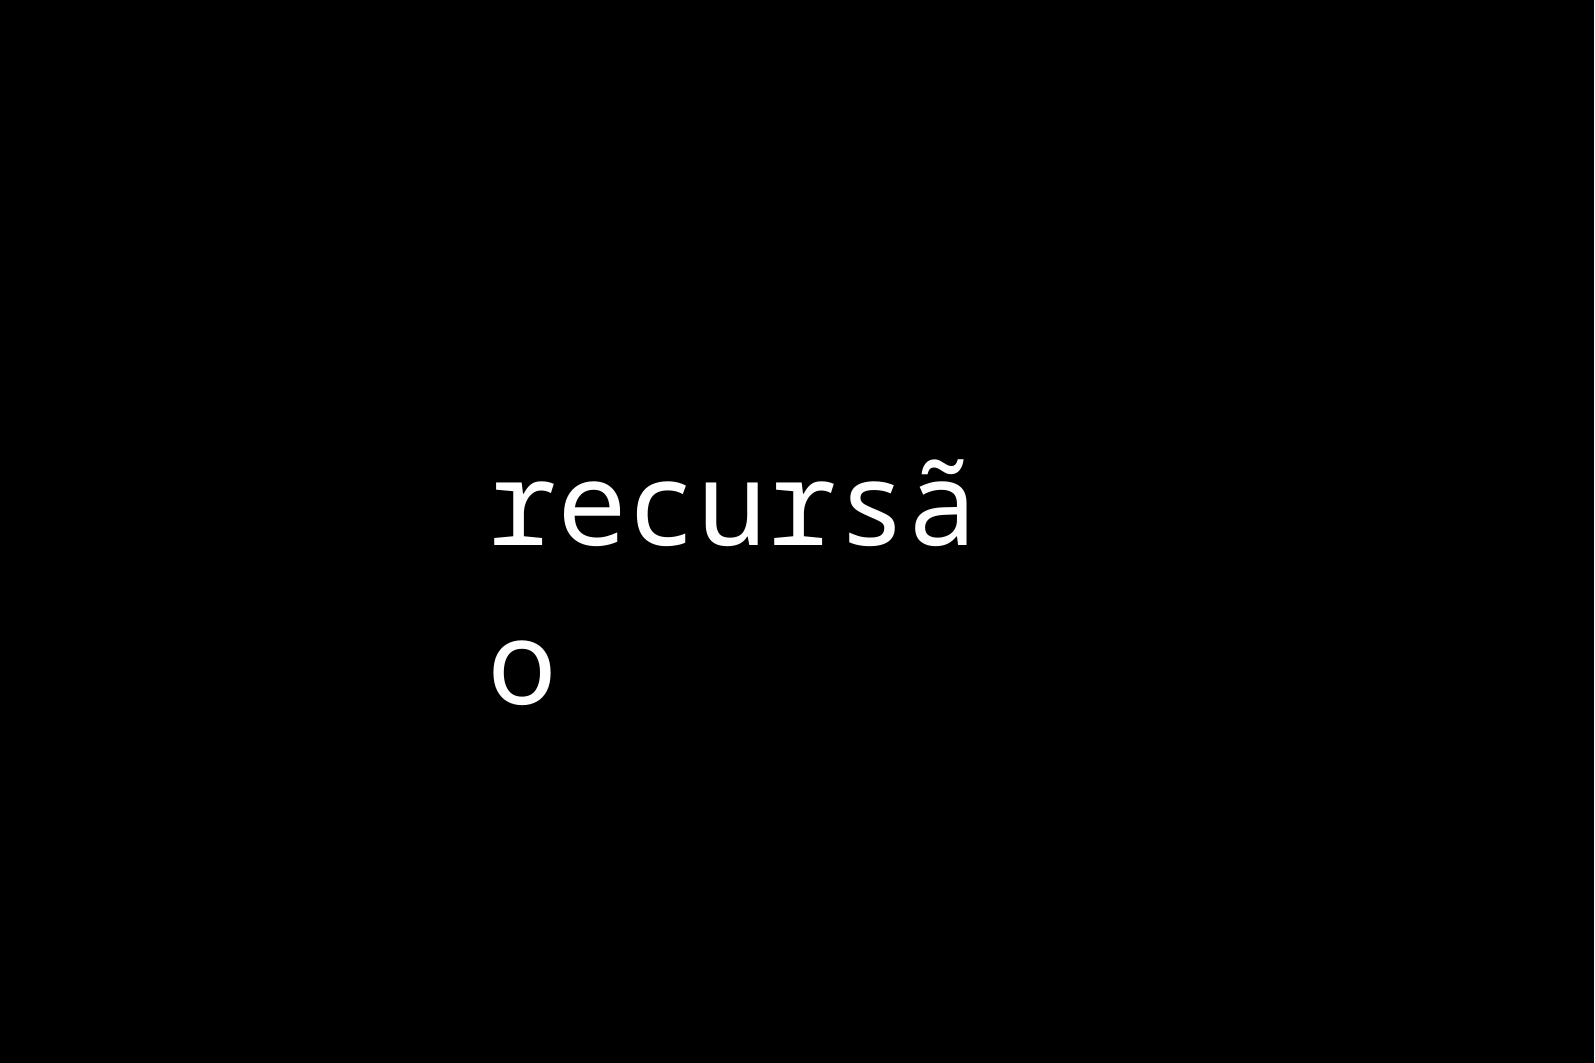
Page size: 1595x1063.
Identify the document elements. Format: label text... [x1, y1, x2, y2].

text_box recursão [472, 413, 1034, 565]
